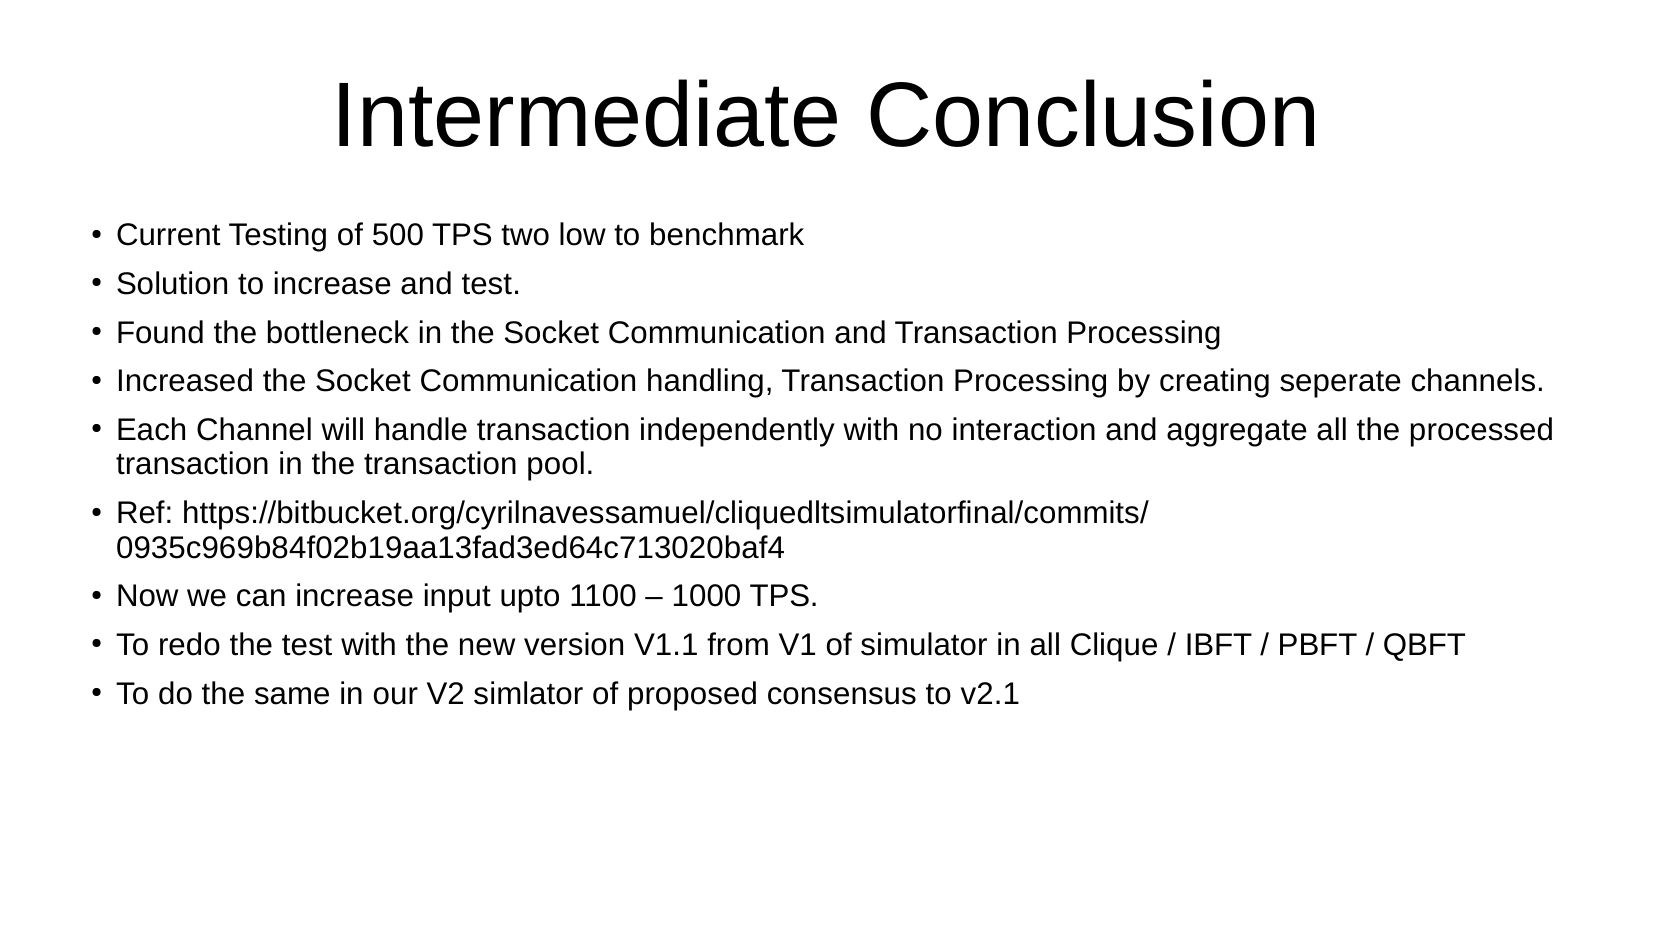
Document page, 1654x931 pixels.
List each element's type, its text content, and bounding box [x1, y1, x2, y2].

title Intermediate Conclusion [82, 37, 1571, 193]
list Current Testing of 500 TPS two low to benchmark Solution to increase and test. Found the bottleneck in the Socket Communication and Transaction Processing Increased the Socket Communication handling, Transaction Processing by creating seperate channels. Each Channel will handle transaction independently with no interaction and aggregate all the processed transaction in the transaction pool. Ref: https://bitbucket.org/cyrilnavessamuel/cliquedltsimulatorfinal/commits/0935c969b84f02b19aa13fad3ed64c713020baf4 Now we can increase input upto 1100 – 1000 TPS. To redo the test with the new version V1.1 from V1 of simulator in all Clique / IBFT / PBFT / QBFT To do the same in our V2 simlator of proposed consensus to v2.1 [82, 217, 1571, 758]
